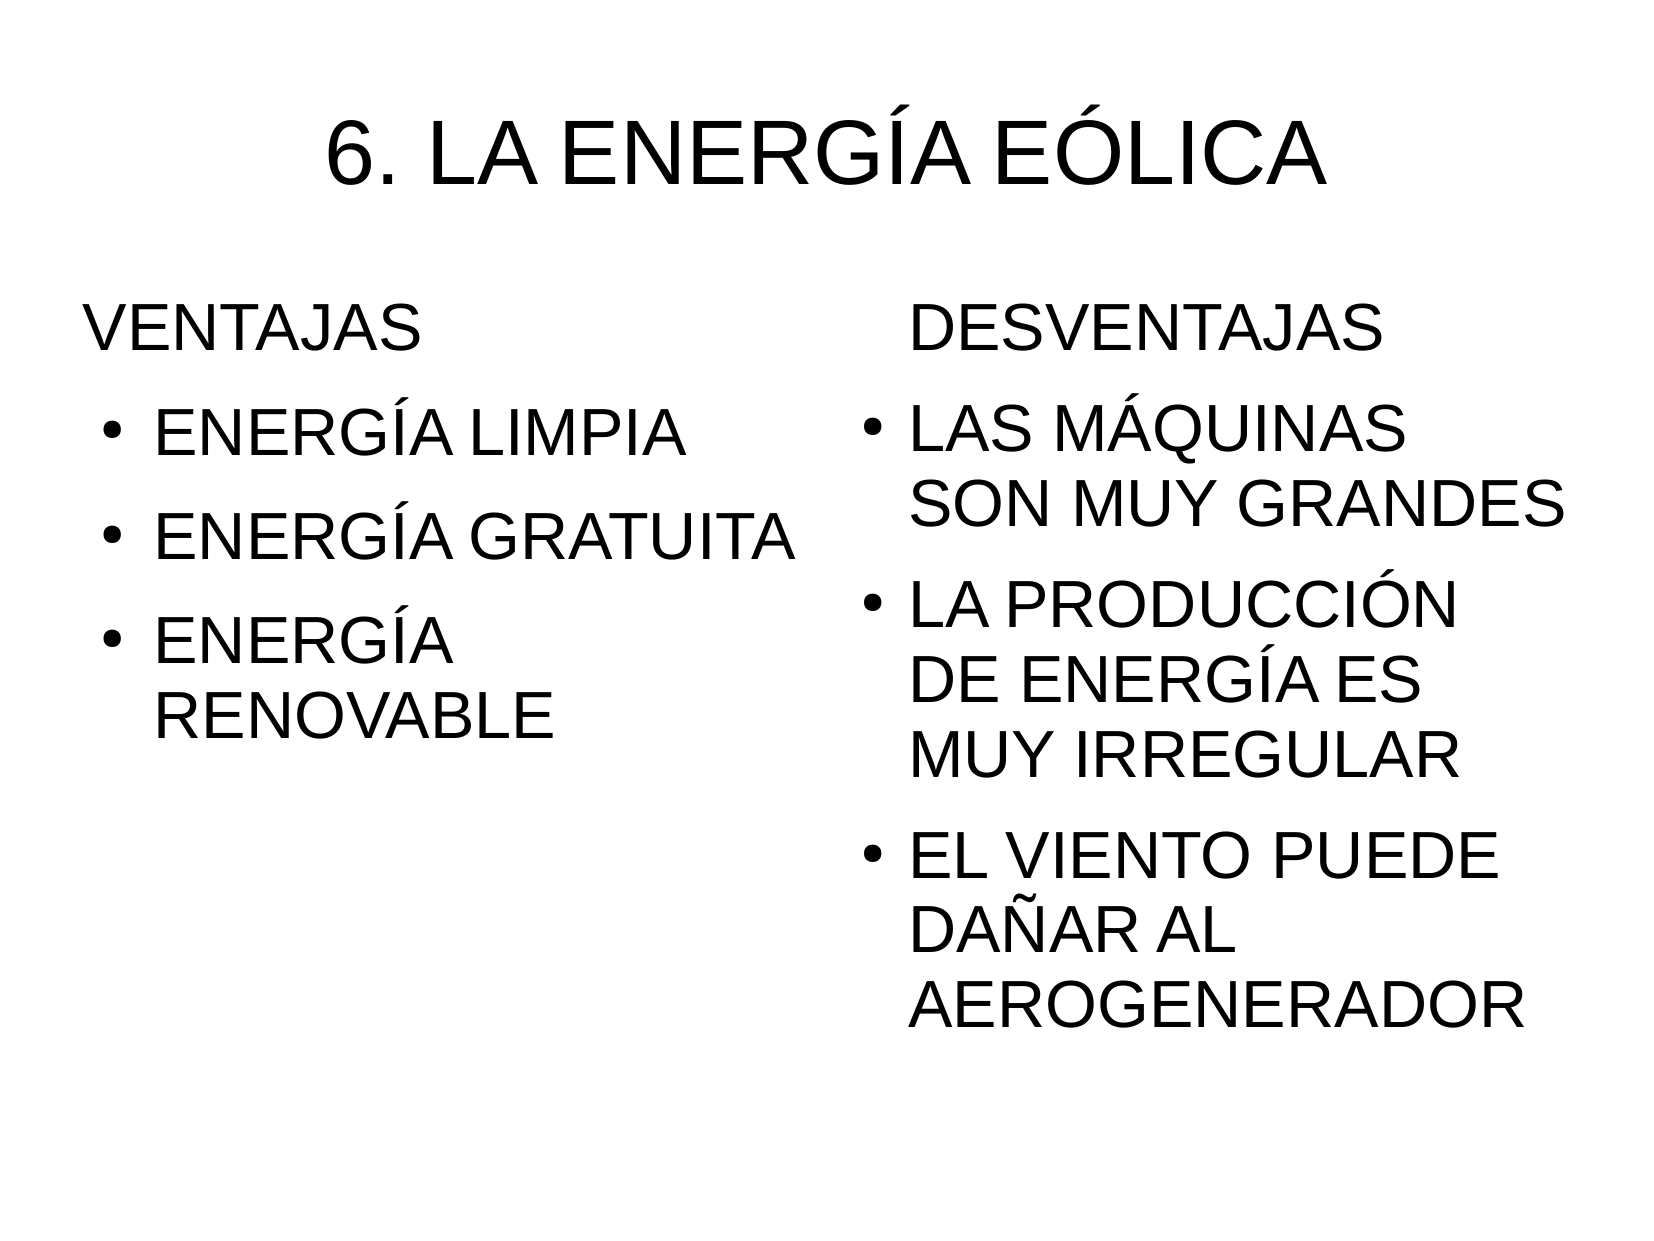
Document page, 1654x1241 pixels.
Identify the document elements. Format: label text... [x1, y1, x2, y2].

title 6. LA ENERGÍA EÓLICA [82, 49, 1571, 257]
list VENTAJAS ENERGÍA LIMPIA ENERGÍA GRATUITA ENERGÍA RENOVABLE [82, 290, 809, 1109]
list DESVENTAJAS LAS MÁQUINAS SON MUY GRANDES LA PRODUCCIÓN DE ENERGÍA ES MUY IRREGULAR EL VIENTO PUEDE DAÑAR AL AEROGENERADOR [845, 290, 1572, 1109]
